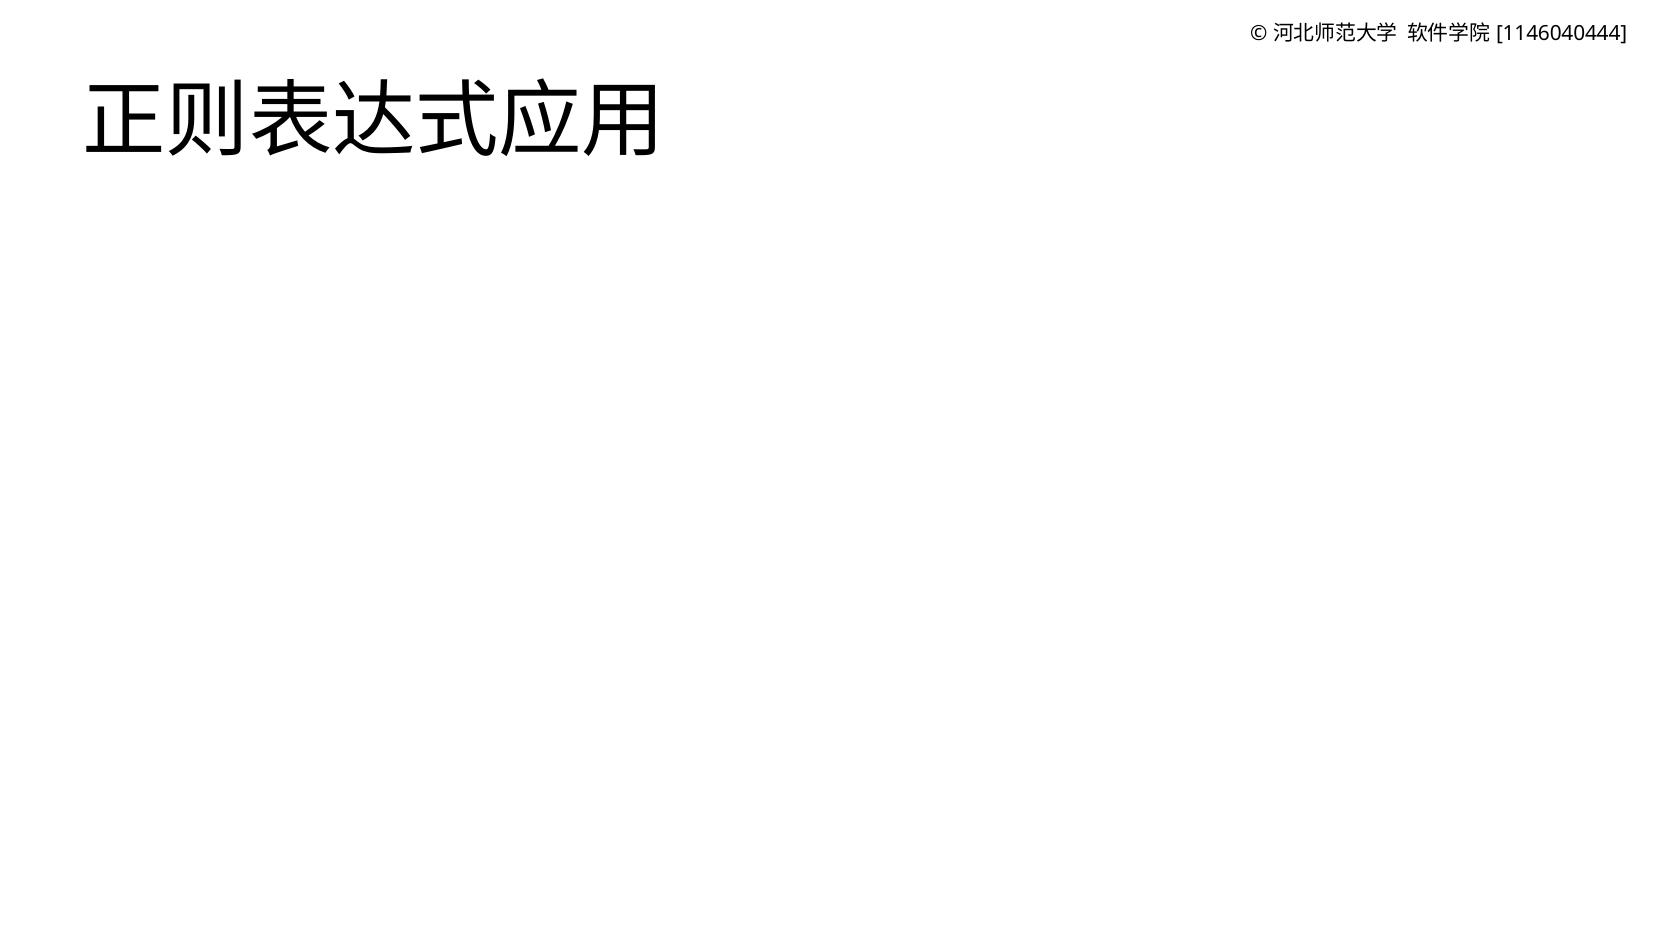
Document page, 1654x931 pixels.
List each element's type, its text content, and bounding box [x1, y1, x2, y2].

title 正则表达式应用 [82, 37, 1571, 189]
